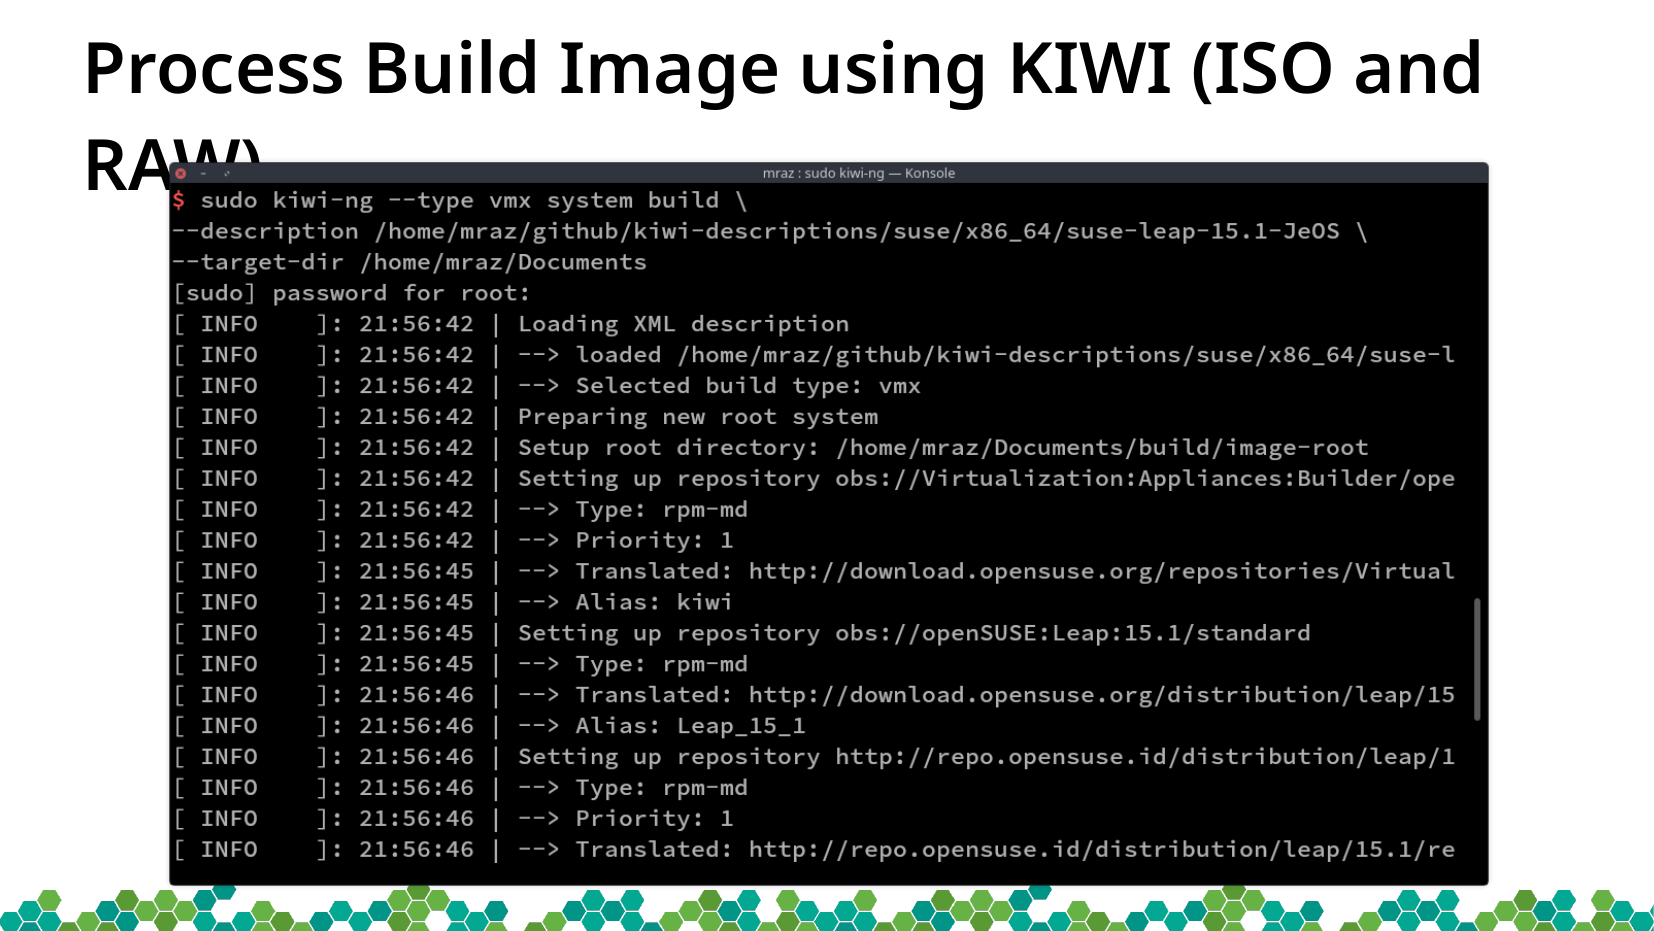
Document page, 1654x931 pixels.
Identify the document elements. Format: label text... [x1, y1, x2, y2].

picture [0, 152, 1654, 931]
title Process Build Image using KIWI (ISO and RAW) [82, 37, 1571, 193]
